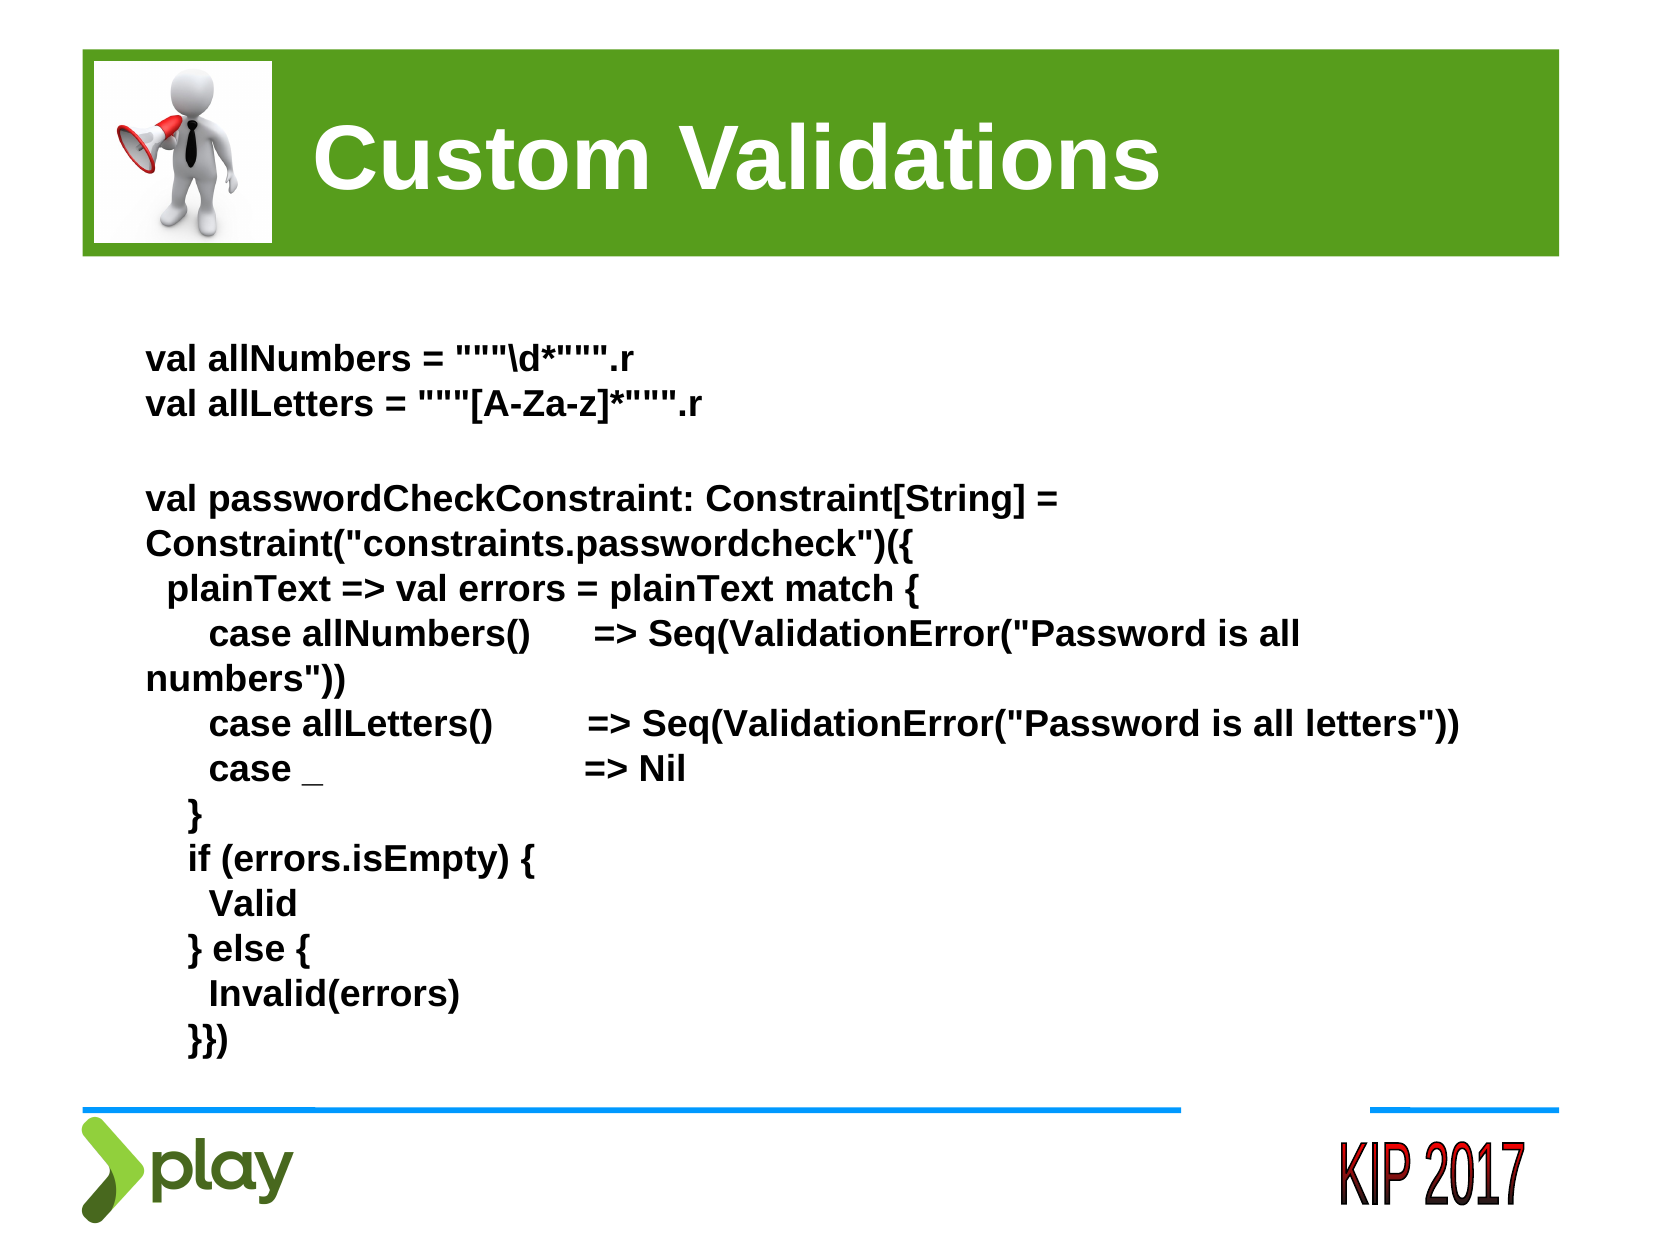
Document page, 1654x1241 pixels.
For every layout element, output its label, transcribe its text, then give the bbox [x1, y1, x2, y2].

text_box val allNumbers = """\d*""".r val allLetters = """[A-Za-z]*""".r val passwordCheckConstraint: Constraint[String] = Constraint("constraints.passwordcheck")({ plainText => val errors = plainText match { case allNumbers() => Seq(ValidationError("Password is all numbers")) case allLetters() => Seq(ValidationError("Password is all letters")) case _ => Nil } if (errors.isEmpty) { Valid } else { Invalid(errors) }}) [130, 326, 1529, 1100]
picture [68, 1111, 302, 1229]
title Custom Validations [82, 49, 1560, 257]
picture [94, 61, 272, 243]
